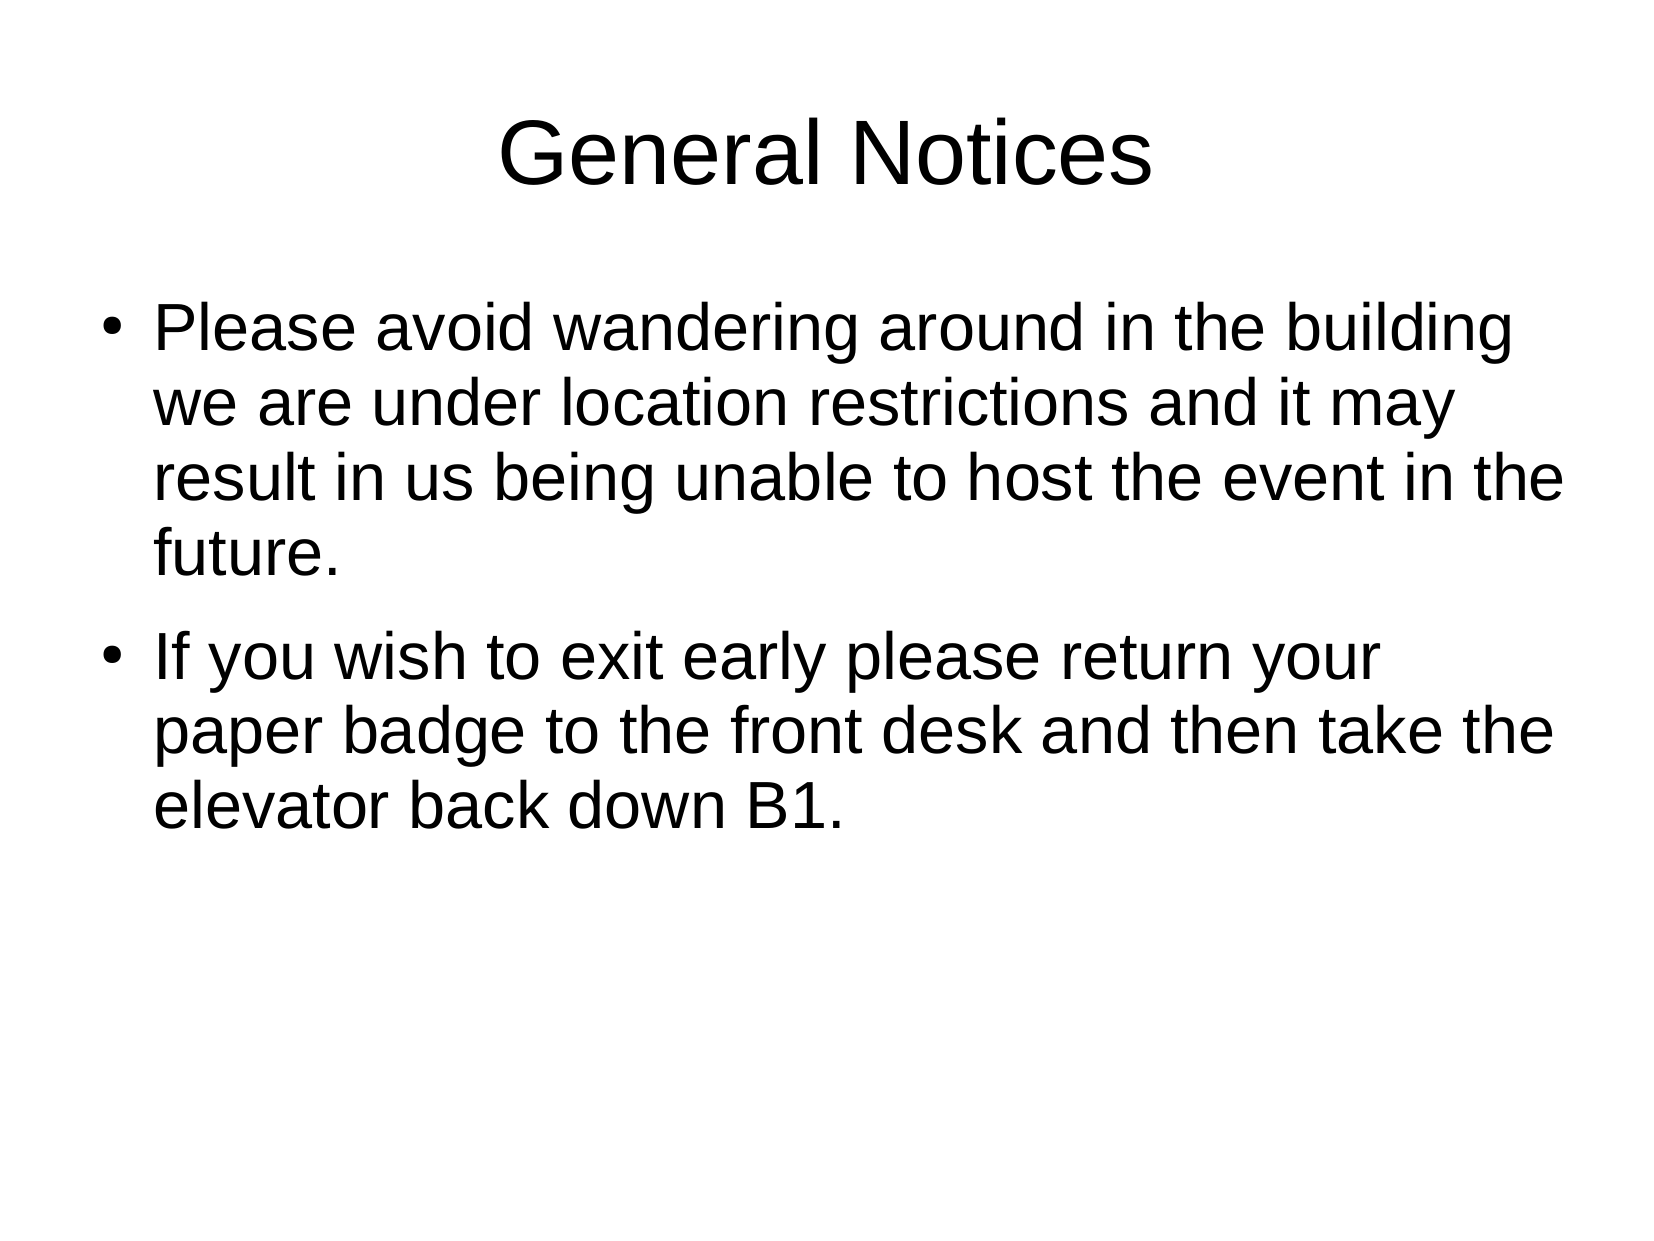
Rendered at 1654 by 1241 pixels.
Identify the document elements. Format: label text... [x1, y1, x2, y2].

list Please avoid wandering around in the building we are under location restrictions and it may result in us being unable to host the event in the future. If you wish to exit early please return your paper badge to the front desk and then take the elevator back down B1. [82, 290, 1571, 1010]
title General Notices [82, 49, 1571, 257]
